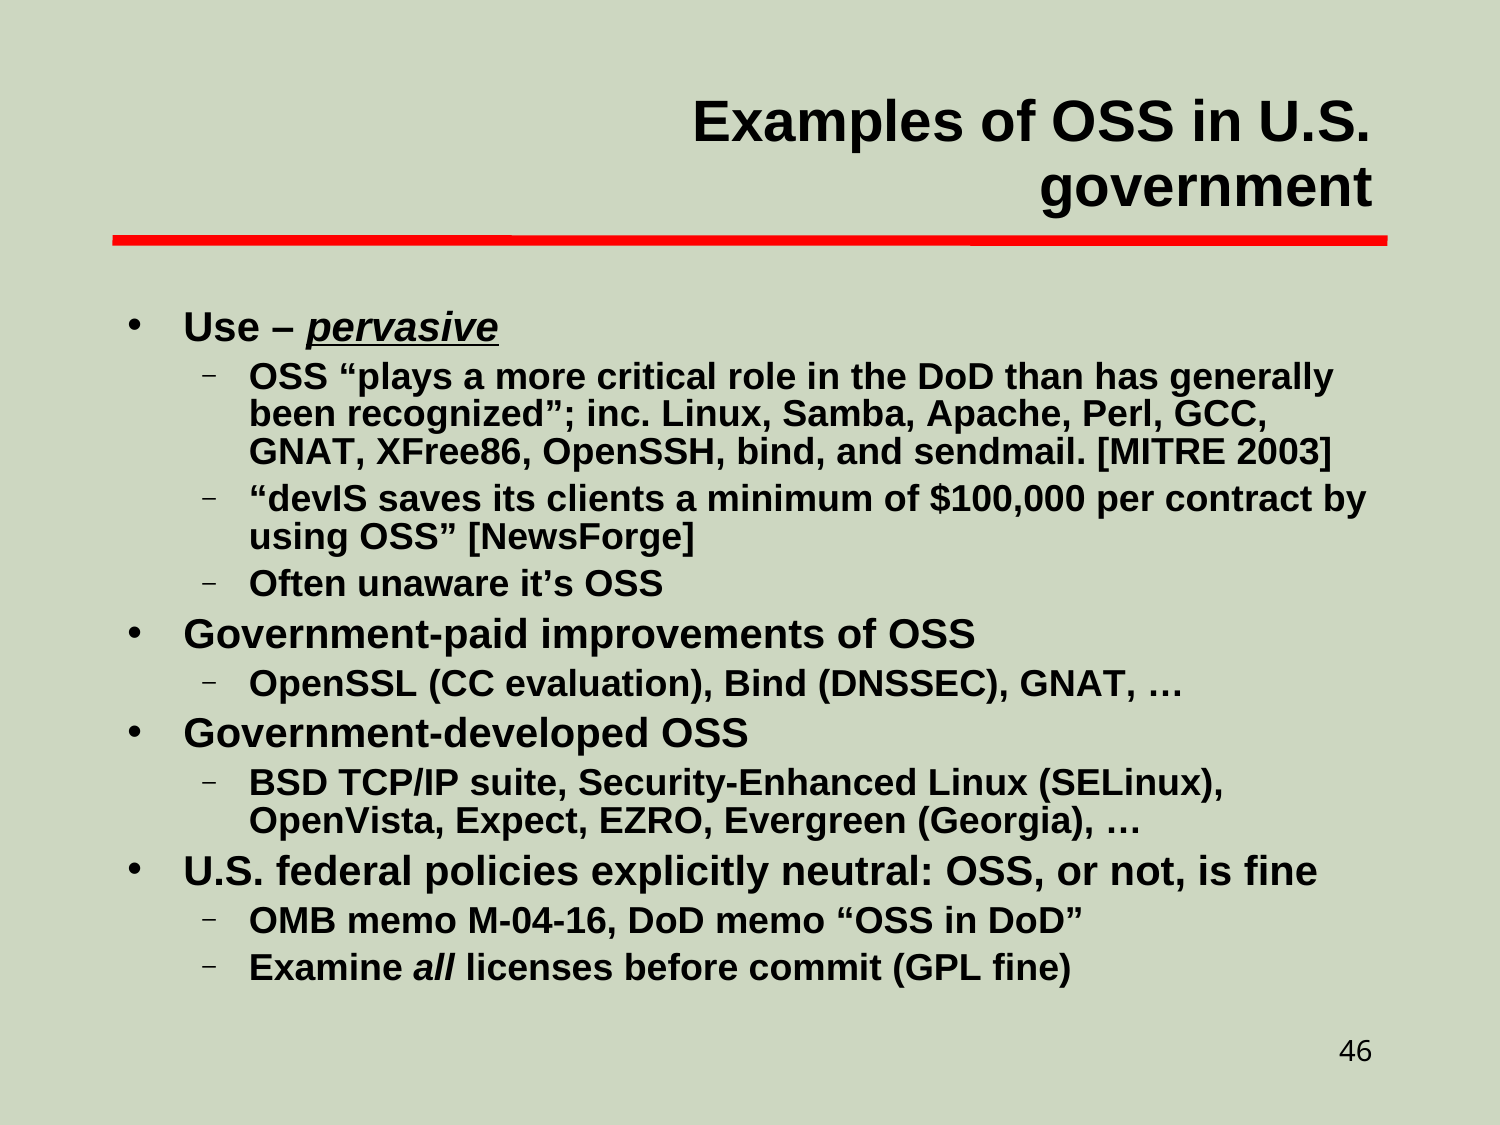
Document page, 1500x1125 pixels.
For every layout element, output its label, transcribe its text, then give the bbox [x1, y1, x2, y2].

list Use – pervasive OSS “plays a more critical role in the DoD than has generally been recognized”; inc. Linux, Samba, Apache, Perl, GCC, GNAT, XFree86, OpenSSH, bind, and sendmail. [MITRE 2003] “devIS saves its clients a minimum of $100,000 per contract by using OSS” [NewsForge] Often unaware it’s OSS Government-paid improvements of OSS OpenSSL (CC evaluation), Bind (DNSSEC), GNAT, … Government-developed OSS BSD TCP/IP suite, Security-Enhanced Linux (SELinux), OpenVista, Expect, EZRO, Evergreen (Georgia), … U.S. federal policies explicitly neutral: OSS, or not, is fine OMB memo M-04-16, DoD memo “OSS in DoD” Examine all licenses before commit (GPL fine) [112, 299, 1388, 1092]
title Examples of OSS in U.S. government [337, 81, 1388, 228]
